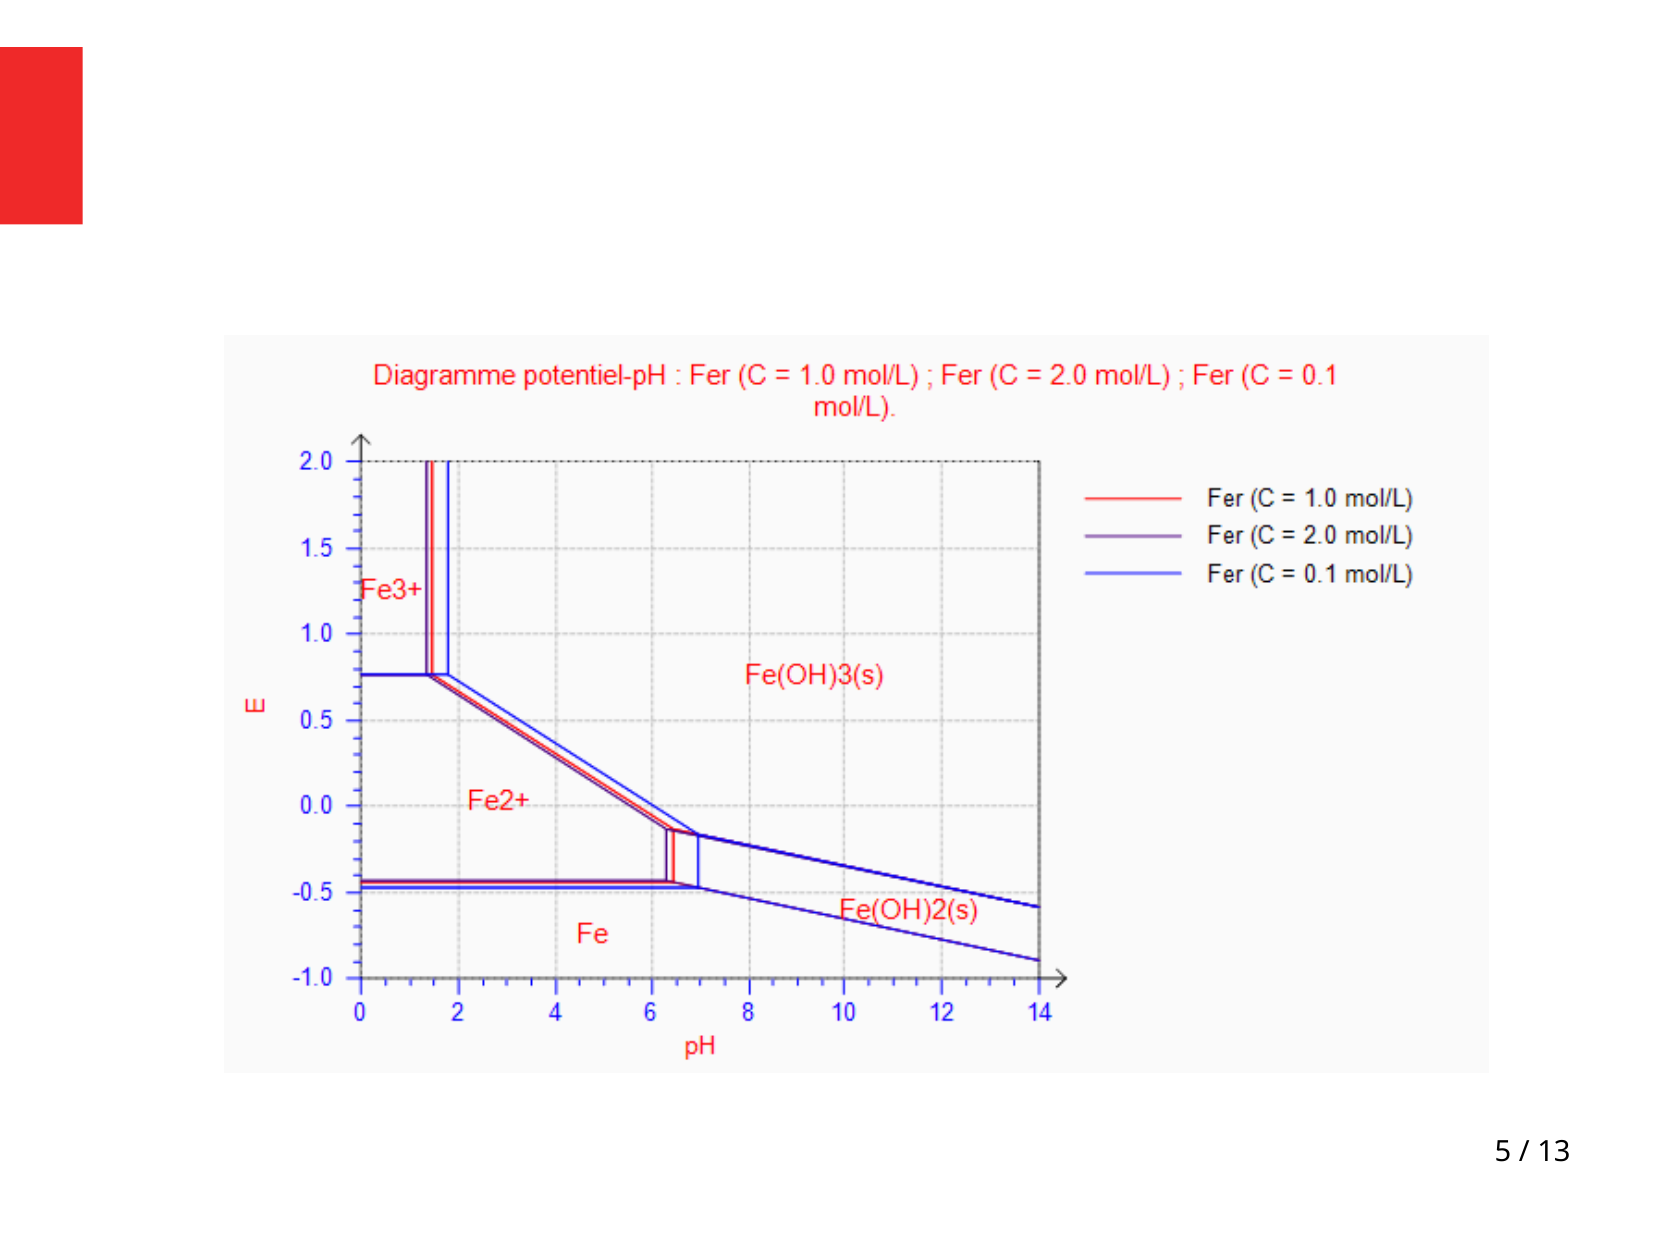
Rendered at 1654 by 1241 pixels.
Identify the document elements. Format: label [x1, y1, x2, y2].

picture [224, 335, 1489, 1073]
